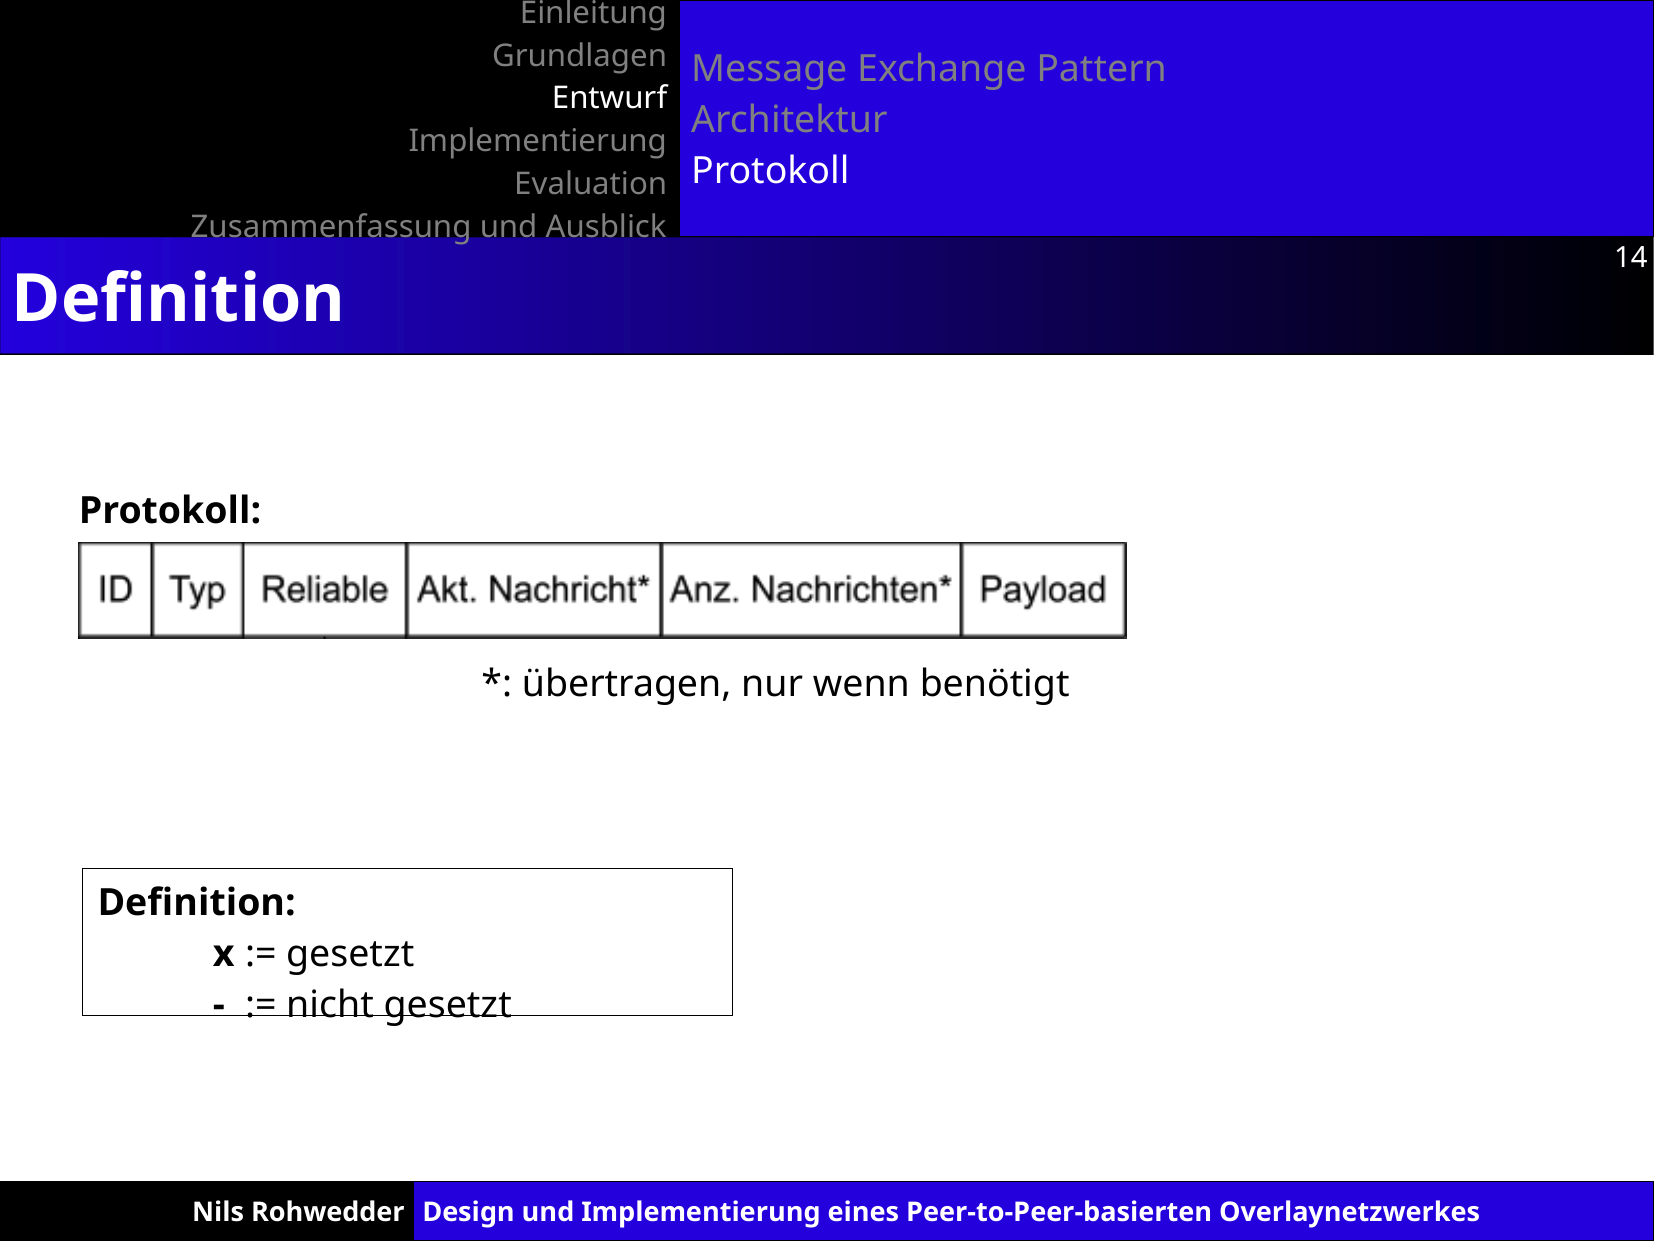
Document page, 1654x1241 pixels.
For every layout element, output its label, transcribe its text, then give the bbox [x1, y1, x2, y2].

picture [1388, 237, 1654, 355]
picture [0, 237, 11, 355]
text_box *: übertragen, nur wenn benötigt [466, 649, 1131, 710]
picture [78, 542, 1127, 639]
title Definition [11, 236, 1388, 355]
text_box Definition: x := gesetzt - := nicht gesetzt [82, 868, 733, 1016]
